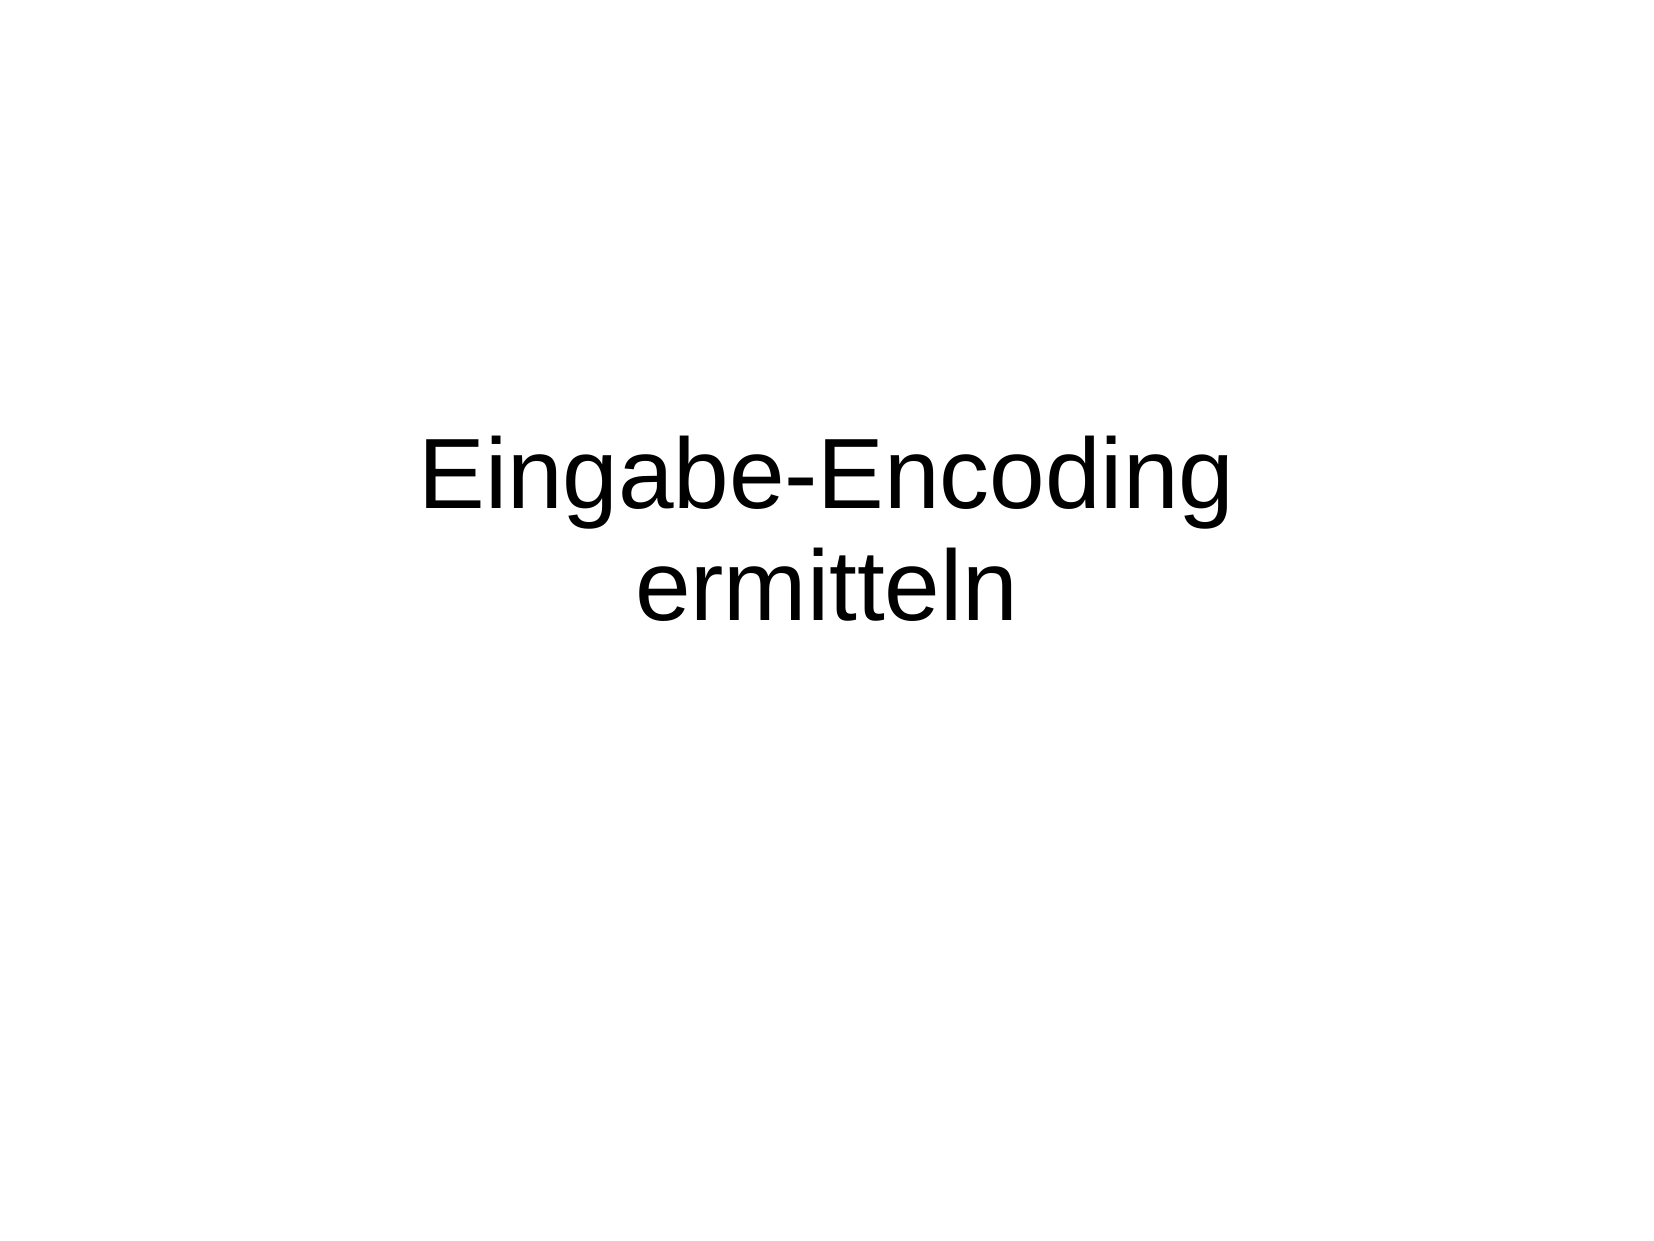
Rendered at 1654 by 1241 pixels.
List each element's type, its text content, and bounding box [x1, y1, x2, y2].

subtitle Eingabe-Encoding ermitteln [82, 49, 1571, 1010]
